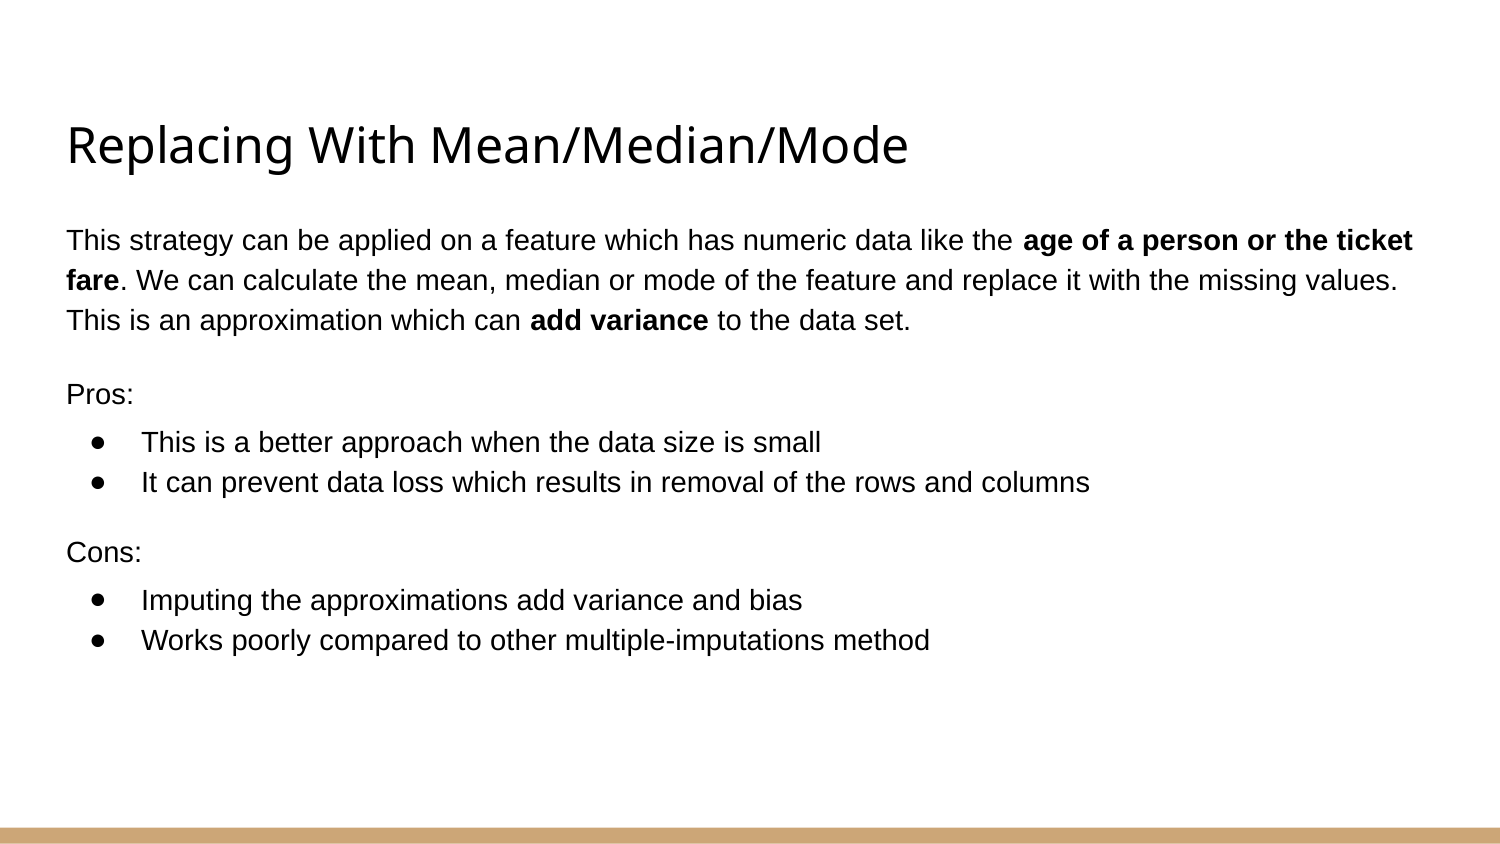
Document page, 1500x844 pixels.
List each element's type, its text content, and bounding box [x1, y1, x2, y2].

list This strategy can be applied on a feature which has numeric data like the age of a person or the ticket fare. We can calculate the mean, median or mode of the feature and replace it with the missing values. This is an approximation which can add variance to the data set. Pros: This is a better approach when the data size is small It can prevent data loss which results in removal of the rows and columns Cons: Imputing the approximations add variance and bias Works poorly compared to other multiple-imputations method [51, 200, 1449, 752]
title Replacing With Mean/Median/Mode [51, 51, 1449, 189]
